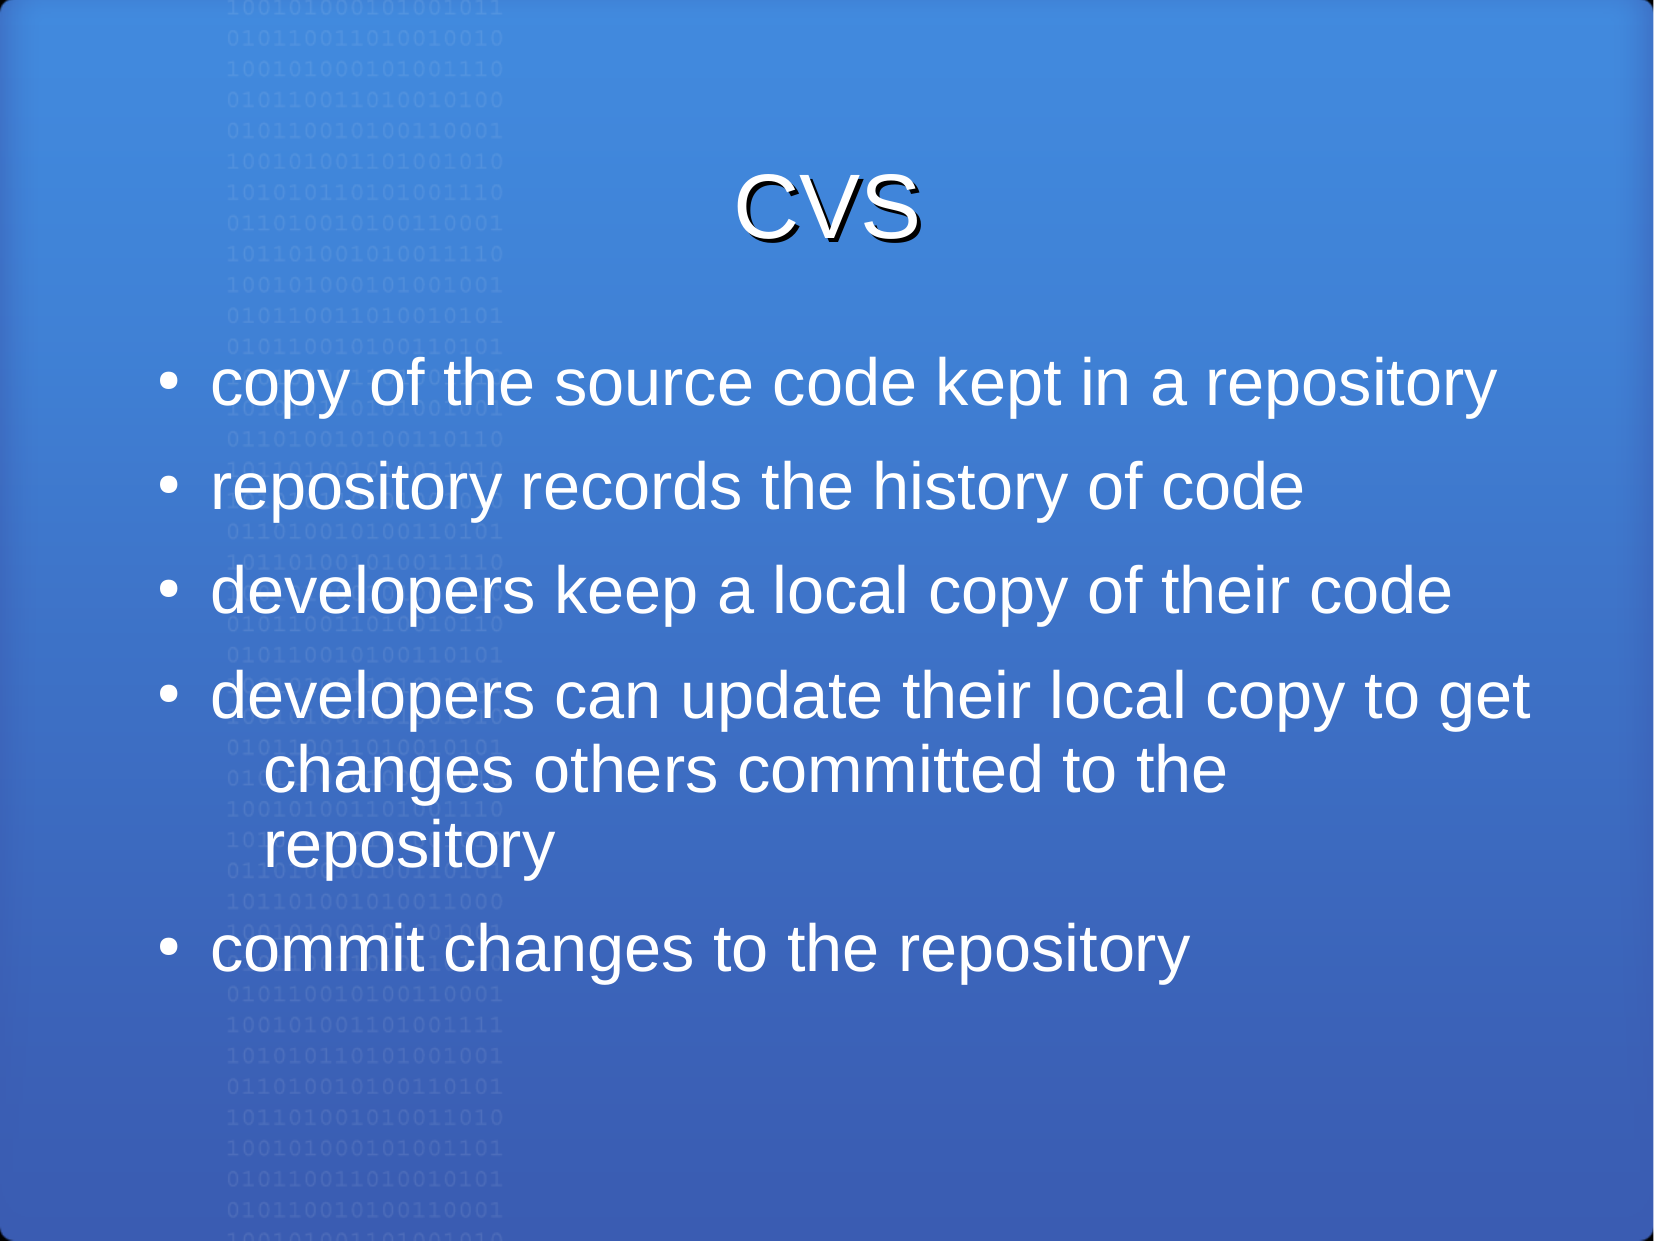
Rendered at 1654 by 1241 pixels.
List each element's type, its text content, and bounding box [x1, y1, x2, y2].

list copy of the source code kept in a repository repository records the history of code developers keep a local copy of their code developers can update their local copy to get changes others committed to the repository commit changes to the repository [121, 344, 1534, 1127]
title CVS [121, 102, 1534, 311]
picture [0, 0, 1654, 1241]
